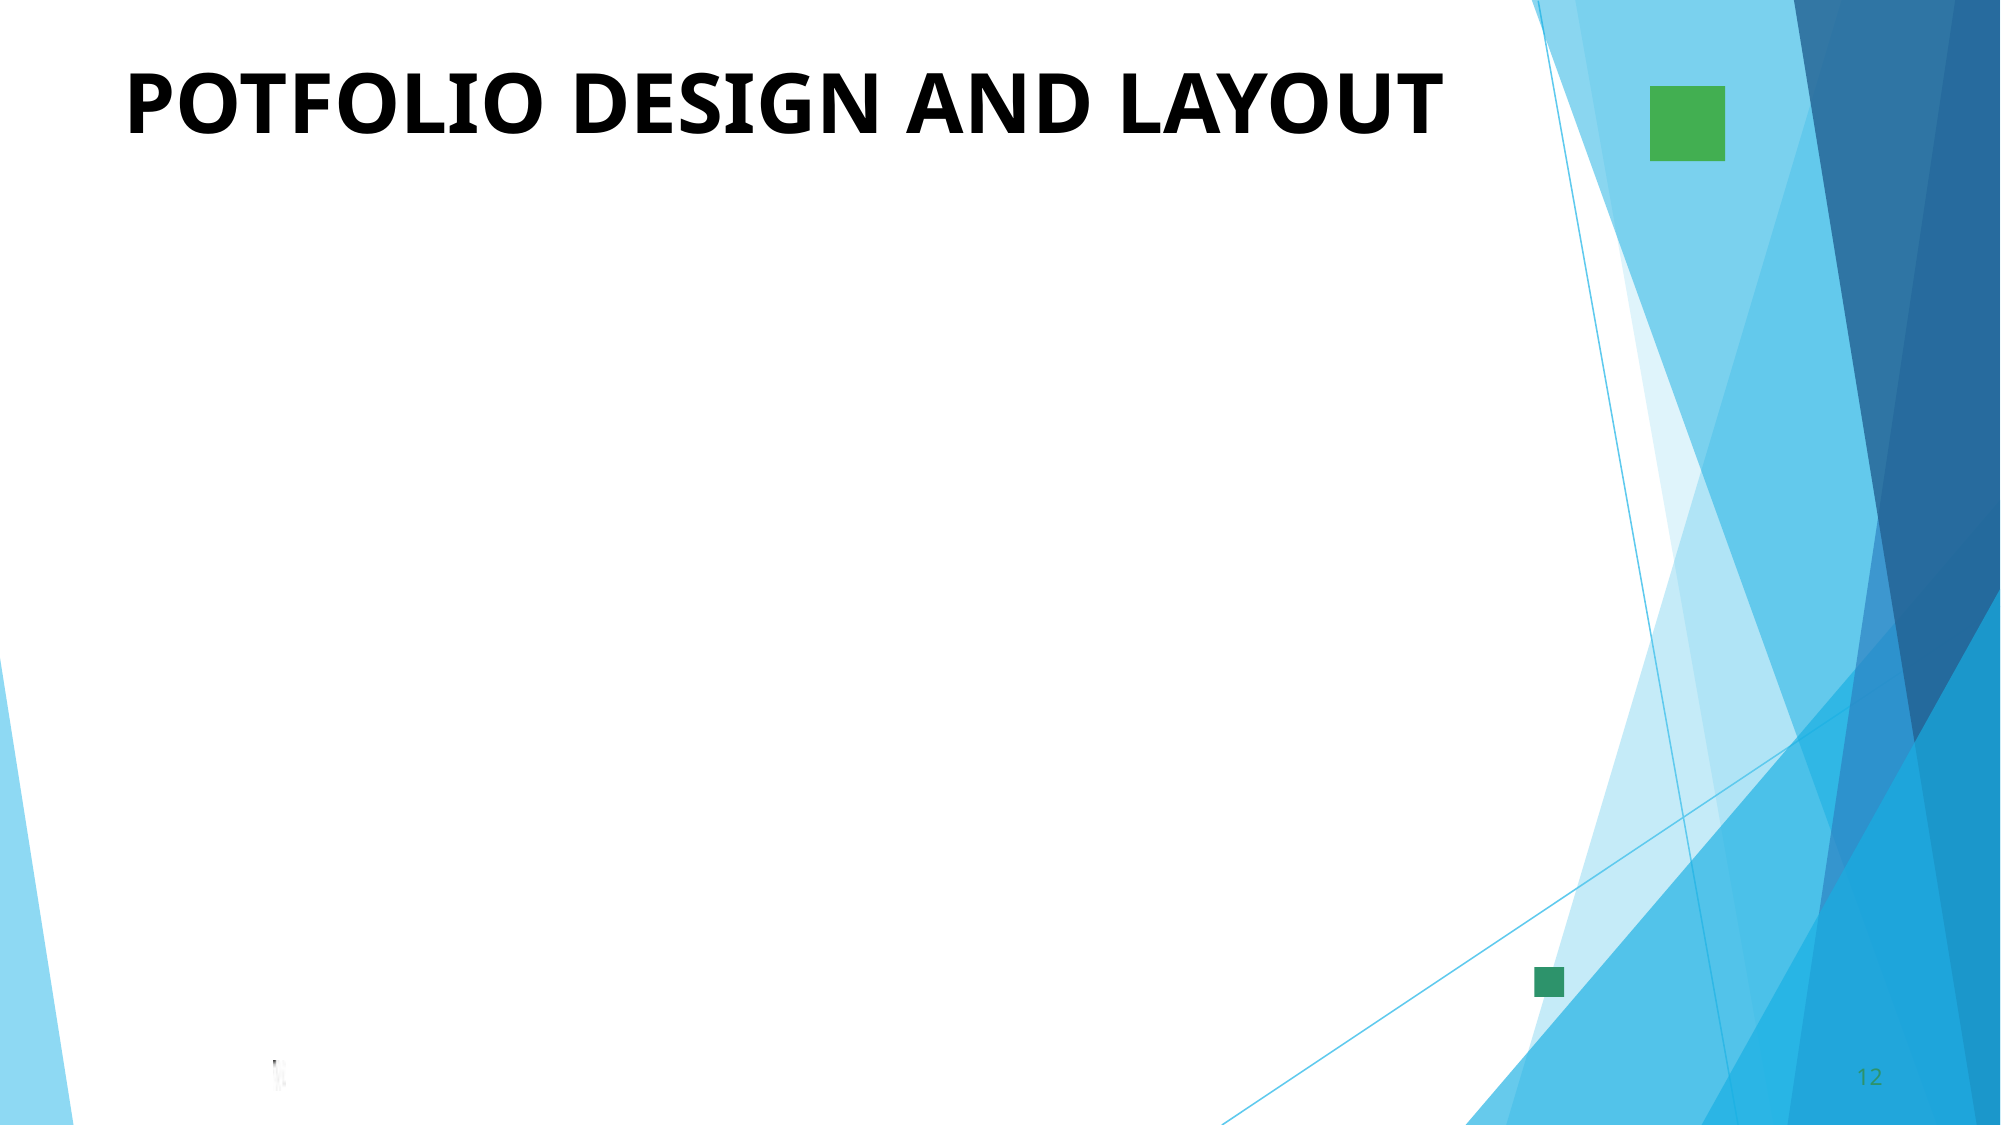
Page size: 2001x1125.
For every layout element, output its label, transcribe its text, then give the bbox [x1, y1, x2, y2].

text_box POTFOLIO DESIGN AND LAYOUT [121, 48, 1564, 150]
picture [273, 1060, 286, 1091]
text_box [1650, 86, 1726, 162]
text_box 12 [1850, 1062, 1887, 1094]
text_box [1534, 967, 1565, 997]
